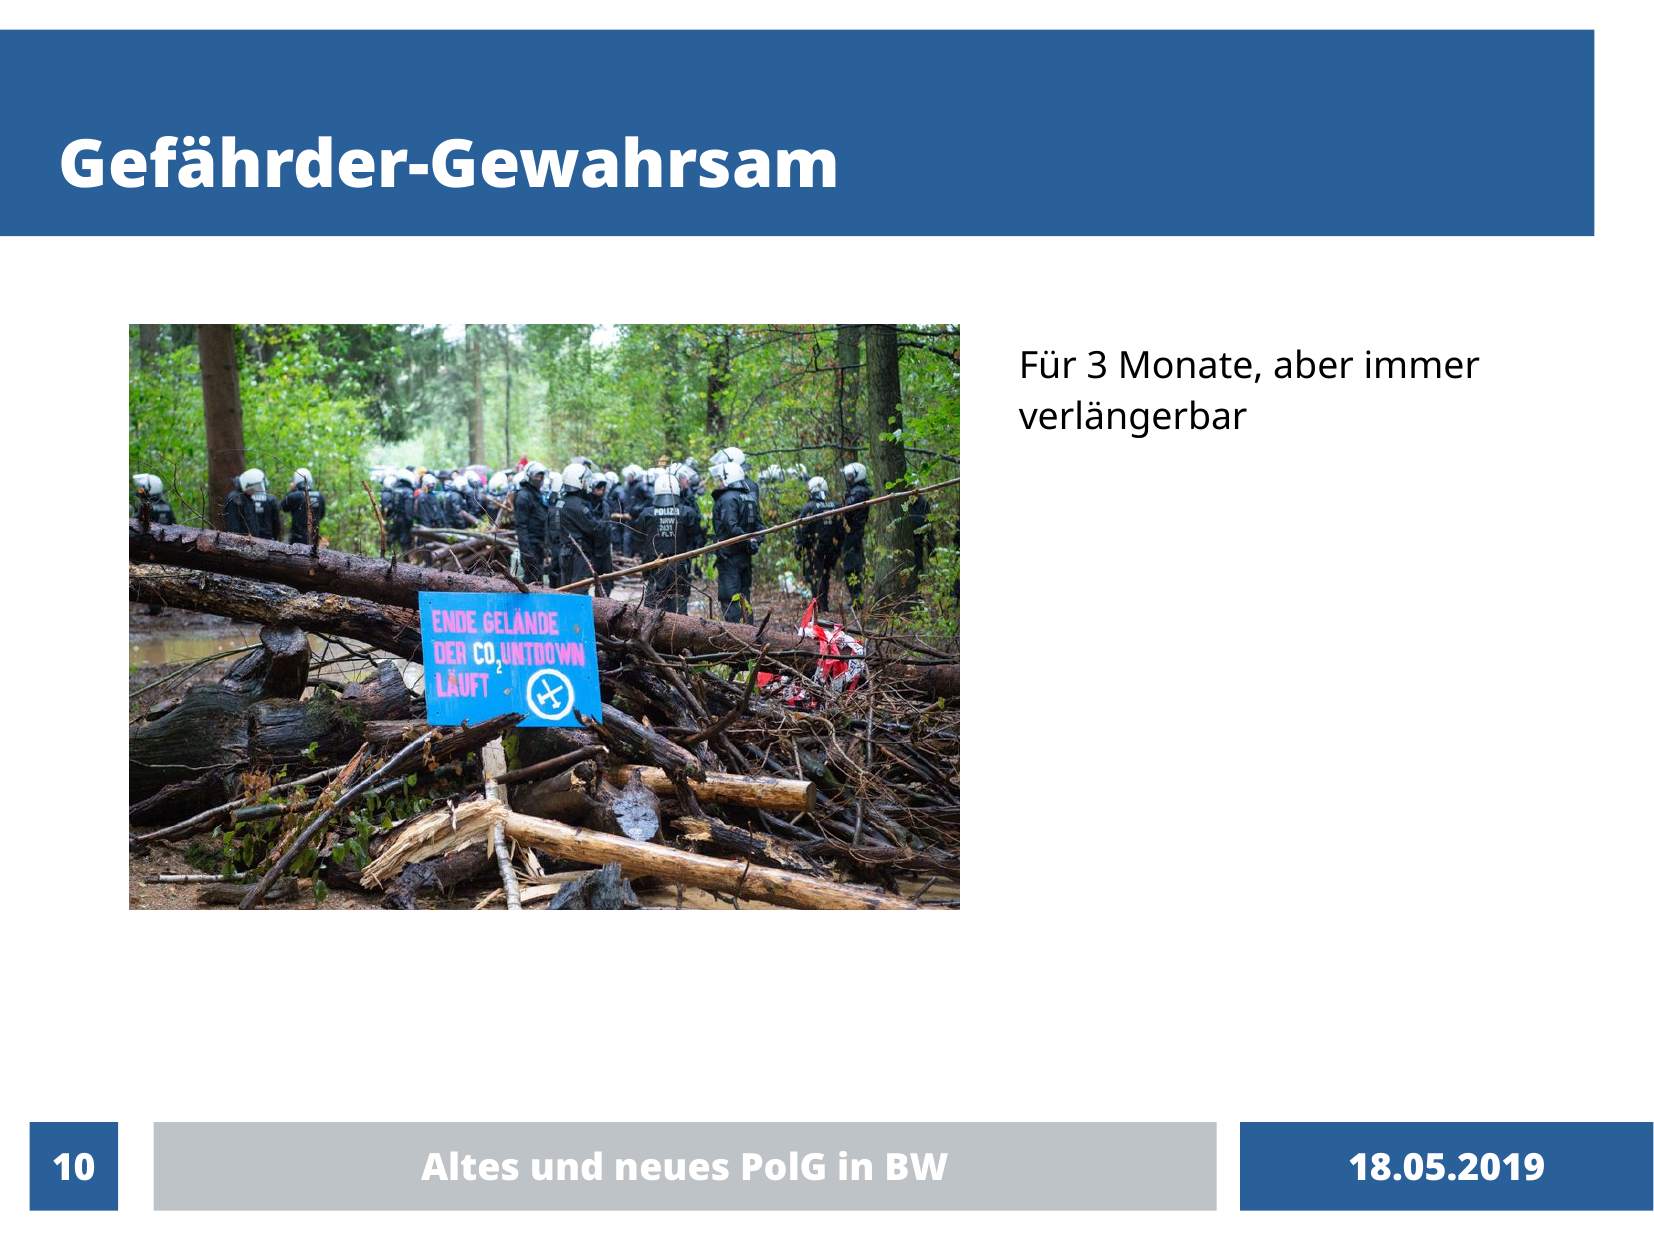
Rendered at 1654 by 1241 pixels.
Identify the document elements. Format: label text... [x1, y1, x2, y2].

text_box Für 3 Monate, aber immer verlängerbar [1003, 330, 1630, 607]
title Gefährder-Gewahrsam [59, 59, 1595, 207]
picture [129, 324, 960, 910]
